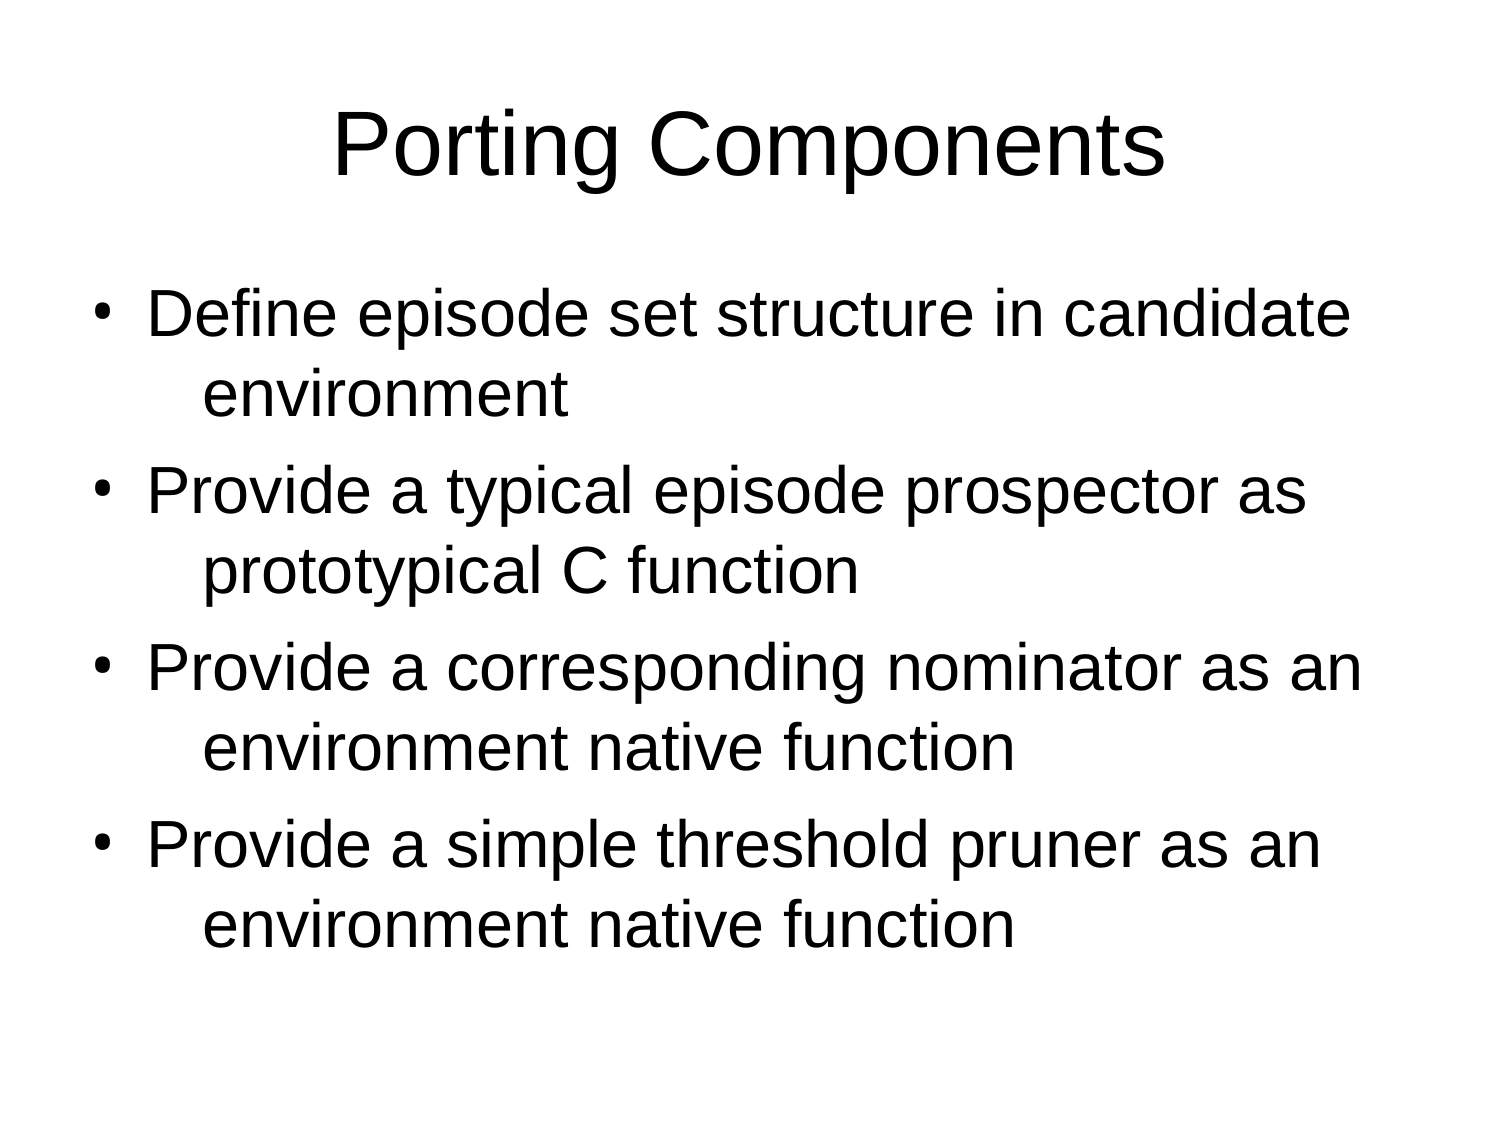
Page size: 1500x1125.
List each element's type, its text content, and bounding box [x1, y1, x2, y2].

title Porting Components [75, 45, 1426, 233]
list Define episode set structure in candidate environment Provide a typical episode prospector as prototypical C function Provide a corresponding nominator as an environment native function Provide a simple threshold pruner as an environment native function [75, 262, 1426, 1005]
